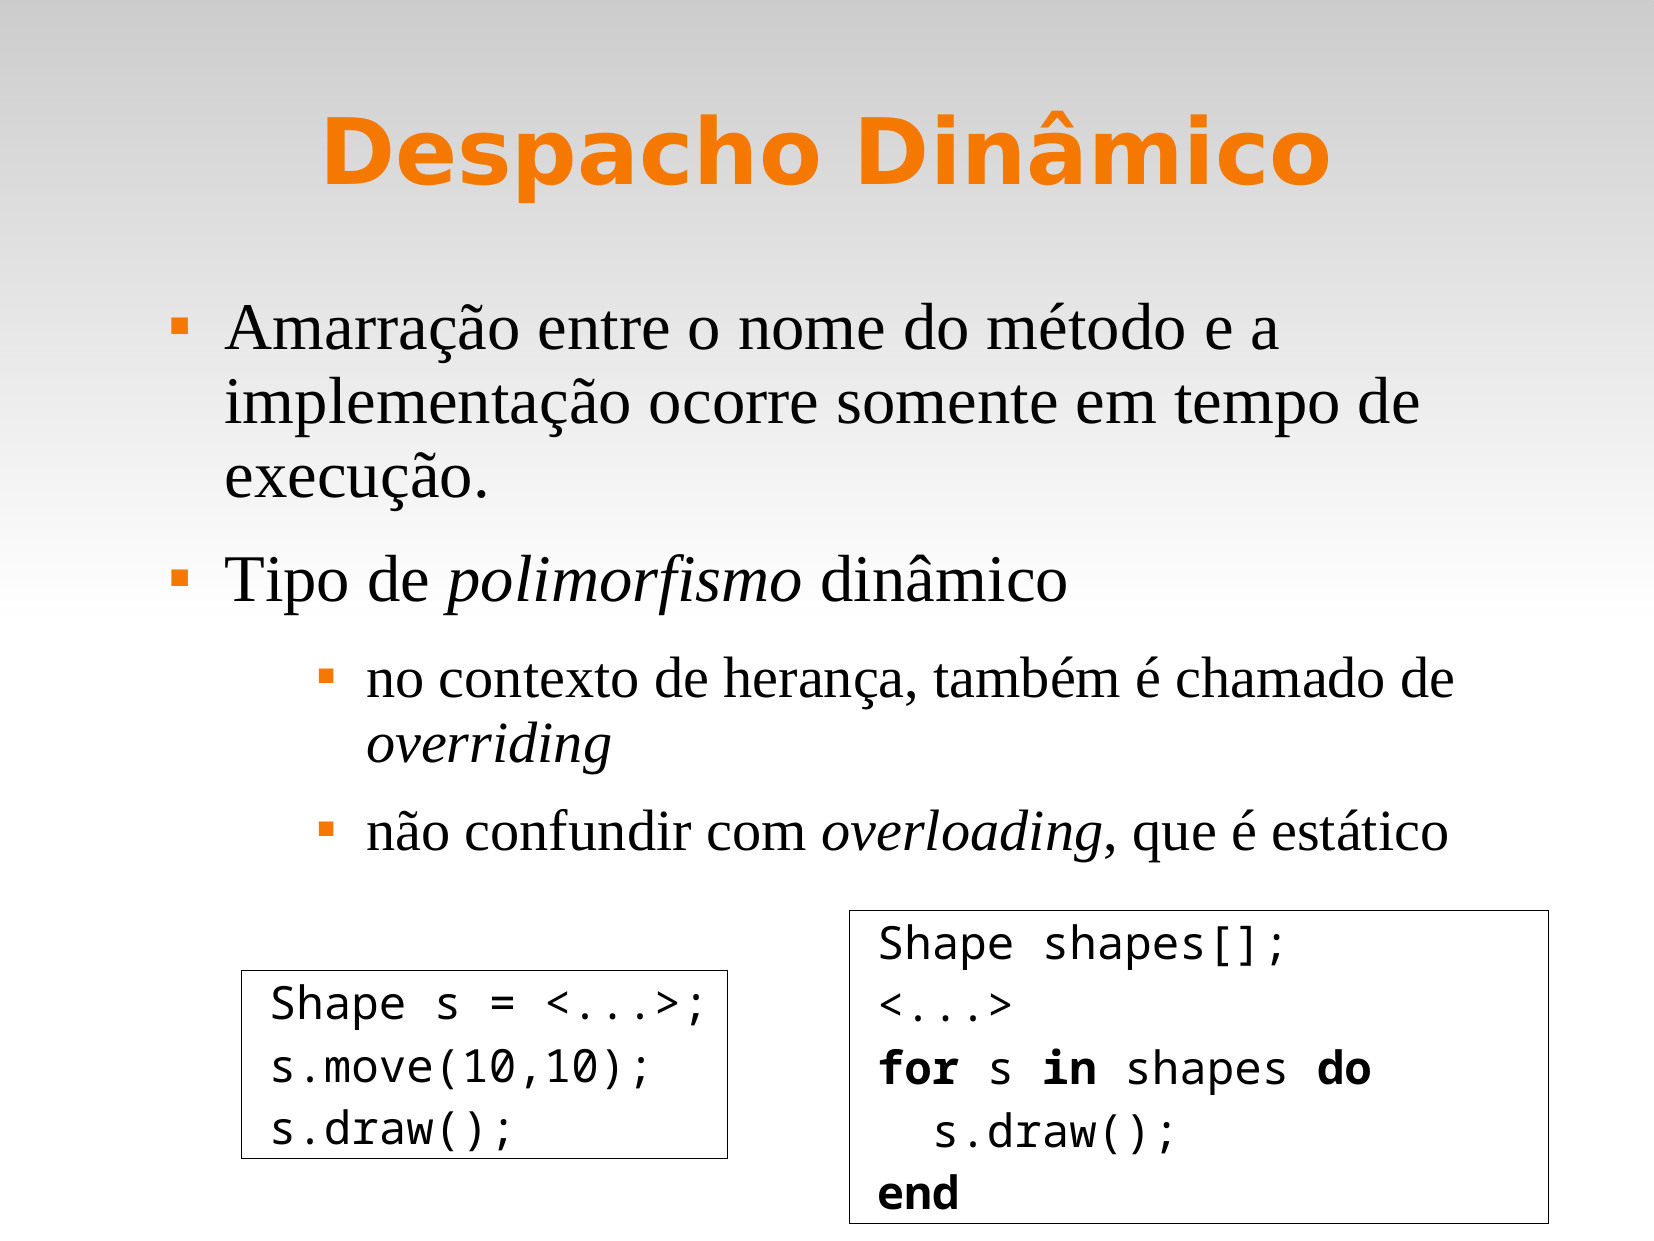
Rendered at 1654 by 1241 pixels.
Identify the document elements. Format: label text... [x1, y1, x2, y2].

text_box Shape shapes[]; <...> for s in shapes do s.draw(); end [849, 937, 1549, 1197]
list Amarração entre o nome do método e a implementação ocorre somente em tempo de execução. Tipo de polimorfismo dinâmico no contexto de herança, também é chamado de overriding não confundir com overloading, que é estático [82, 290, 1571, 1241]
text_box Shape s = <...>; s.move(10,10); s.draw(); [241, 976, 728, 1153]
title Despacho Dinâmico [82, 49, 1571, 257]
